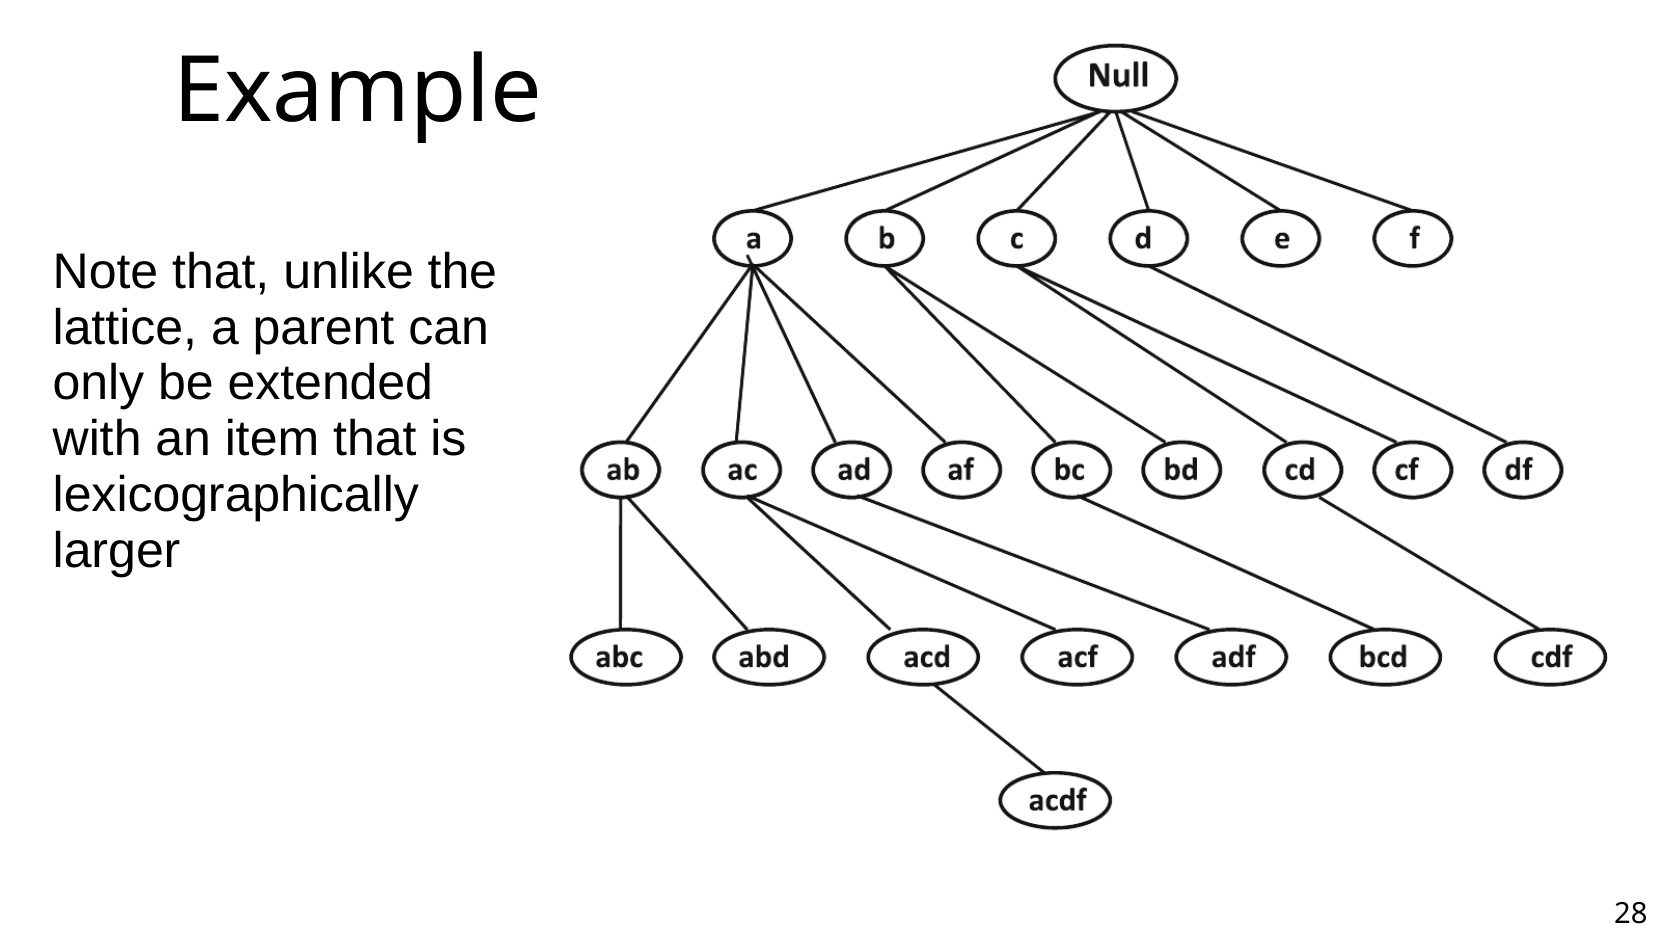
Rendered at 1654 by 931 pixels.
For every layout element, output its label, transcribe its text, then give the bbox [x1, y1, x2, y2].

text_box Note that, unlike the lattice, a parent can only be extended with an item that is lexicographically larger [37, 235, 519, 768]
picture [515, 24, 1634, 850]
title Example [82, 1, 634, 170]
